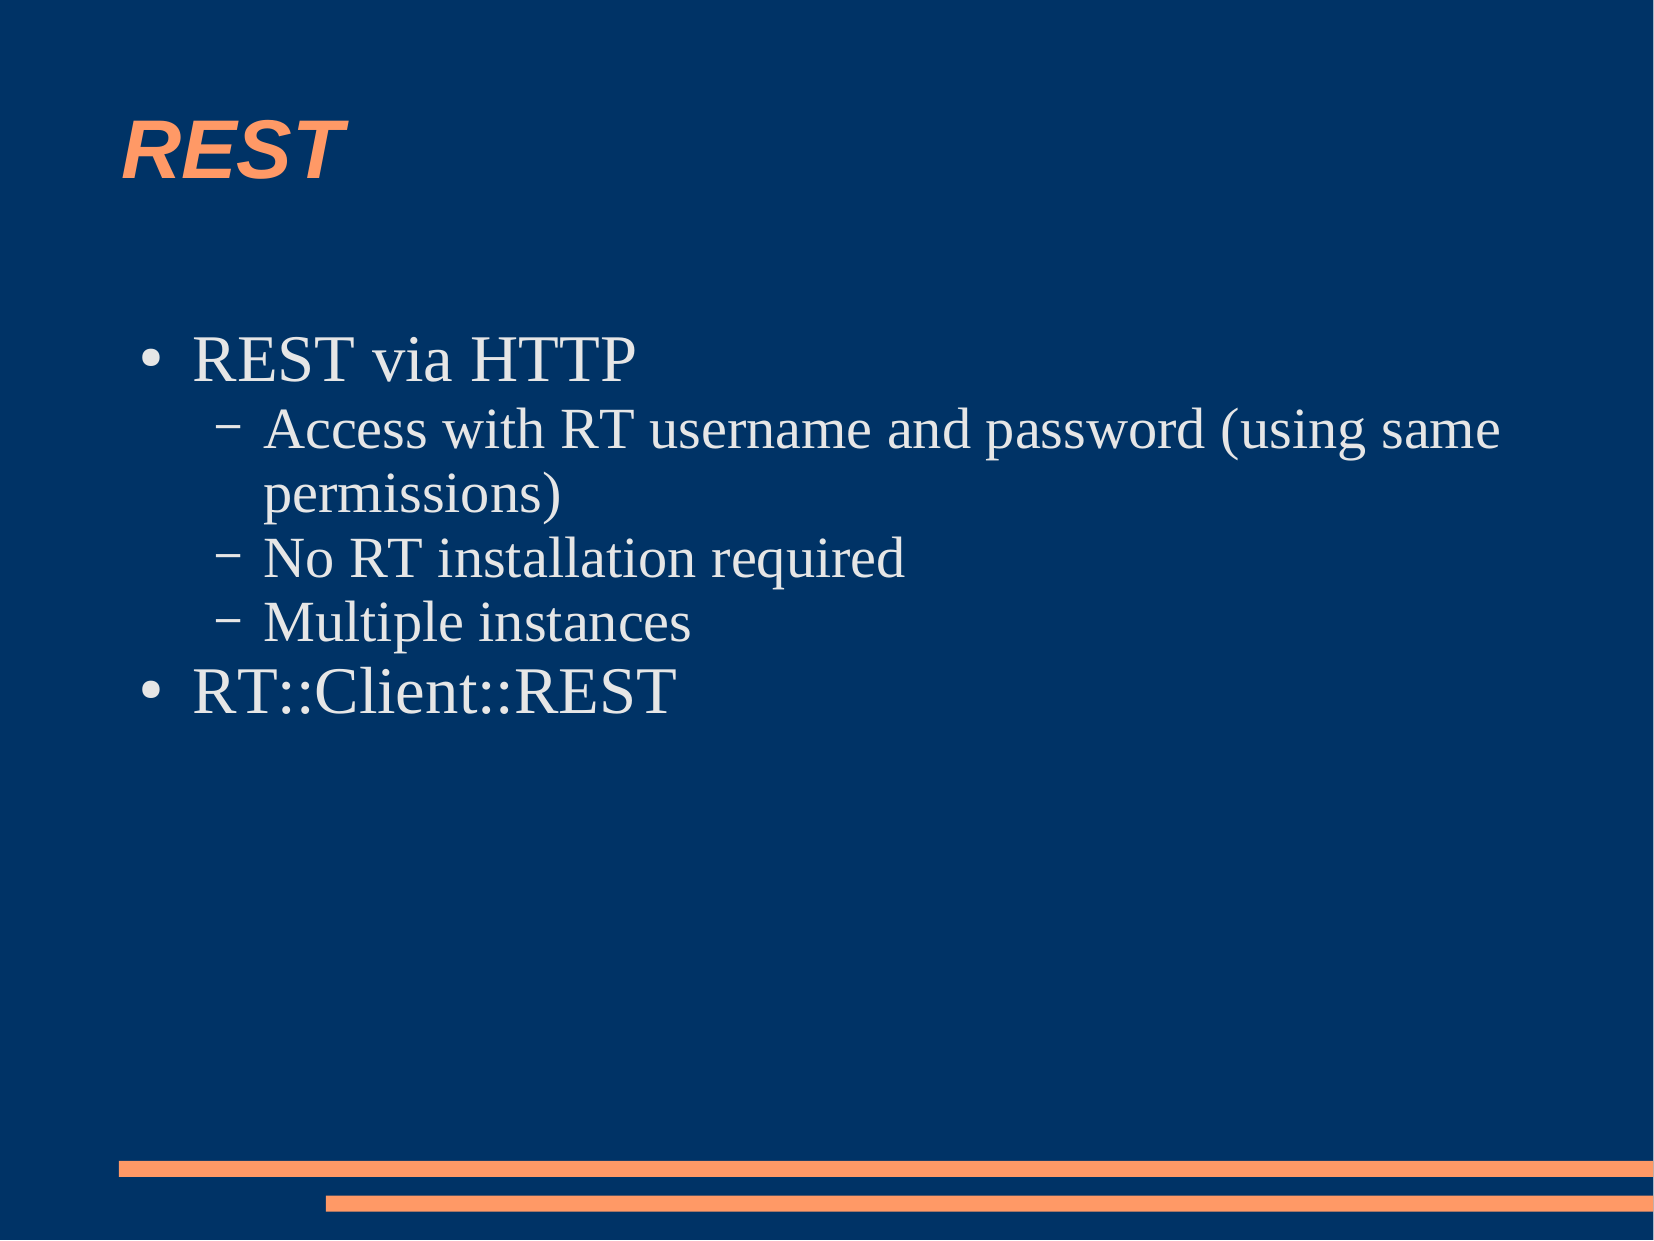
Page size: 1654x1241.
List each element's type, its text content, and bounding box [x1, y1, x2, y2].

title REST [121, 46, 1534, 254]
list REST via HTTP Access with RT username and password (using same permissions) No RT installation required Multiple instances RT::Client::REST [121, 322, 1561, 1118]
